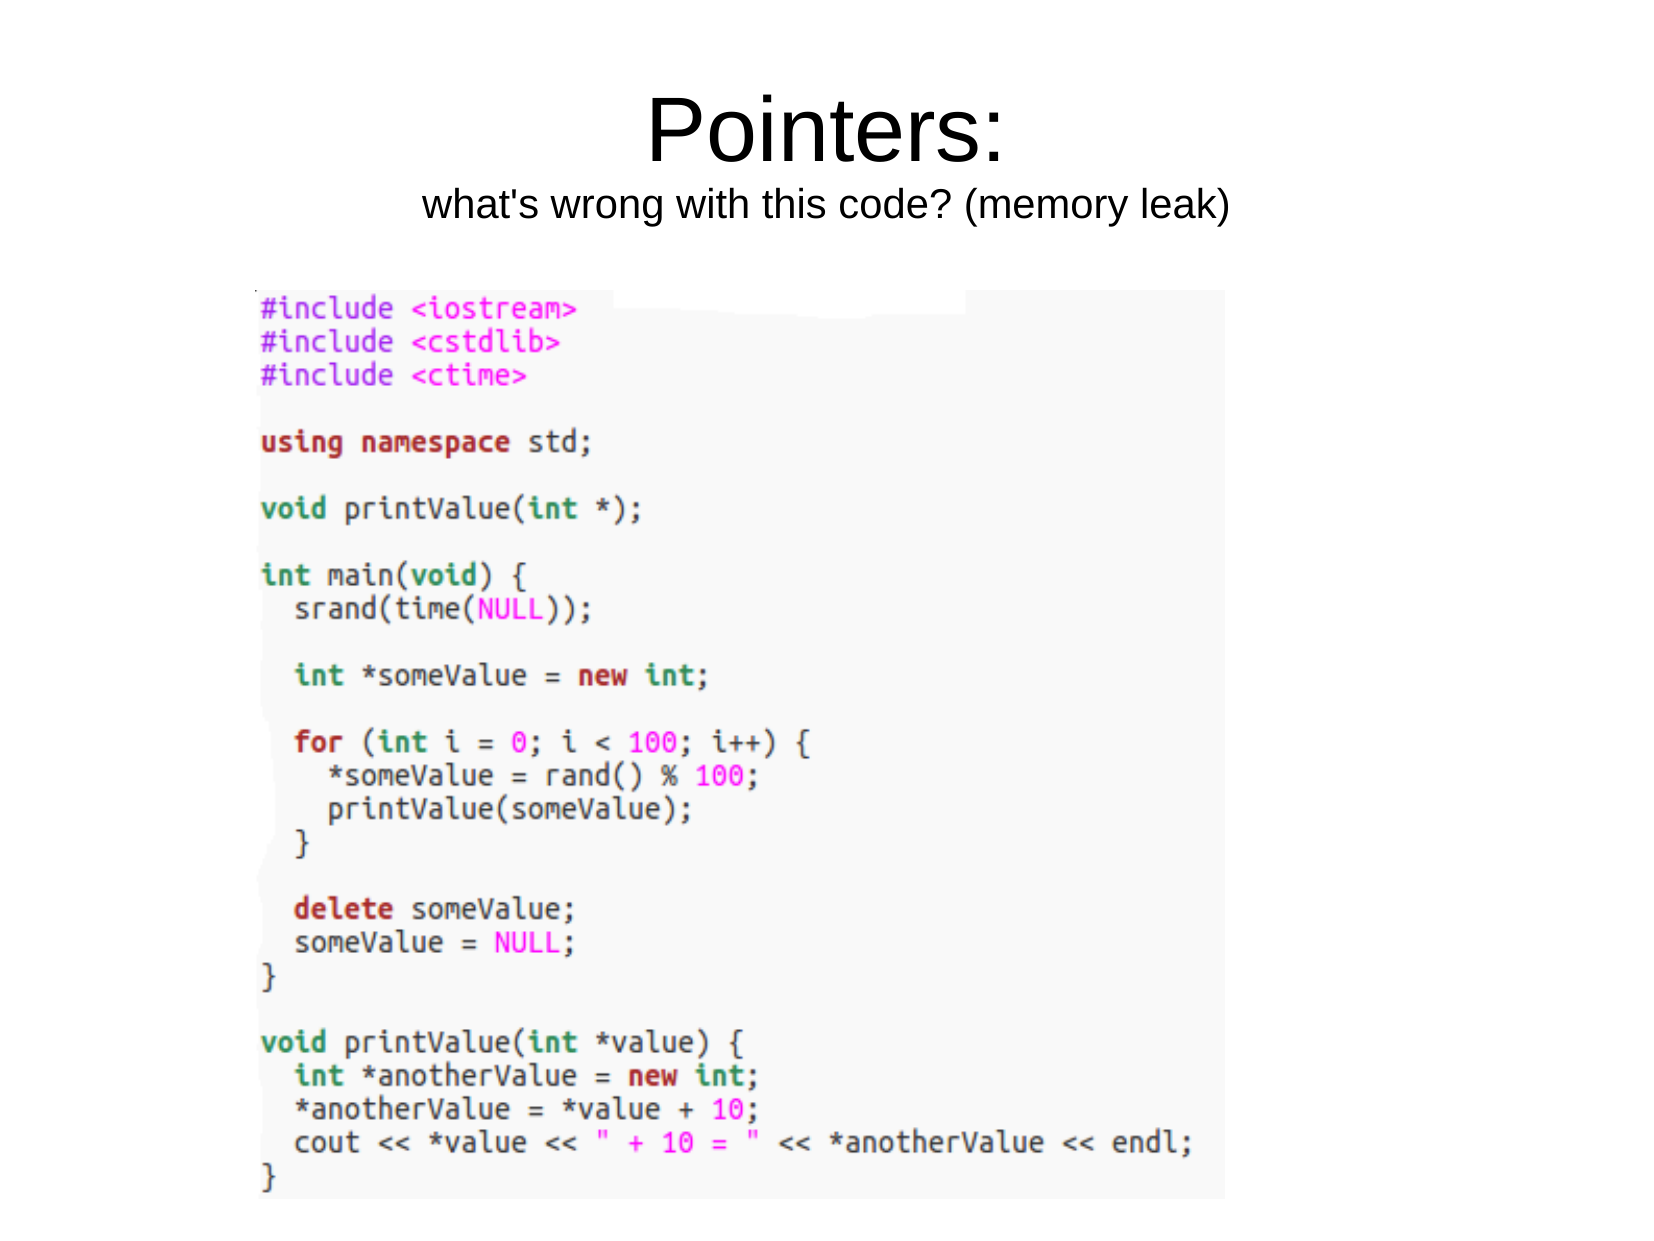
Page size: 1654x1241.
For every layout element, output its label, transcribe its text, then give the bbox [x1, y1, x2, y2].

picture [255, 290, 1225, 1199]
title Pointers: what's wrong with this code? (memory leak) [82, 49, 1571, 257]
